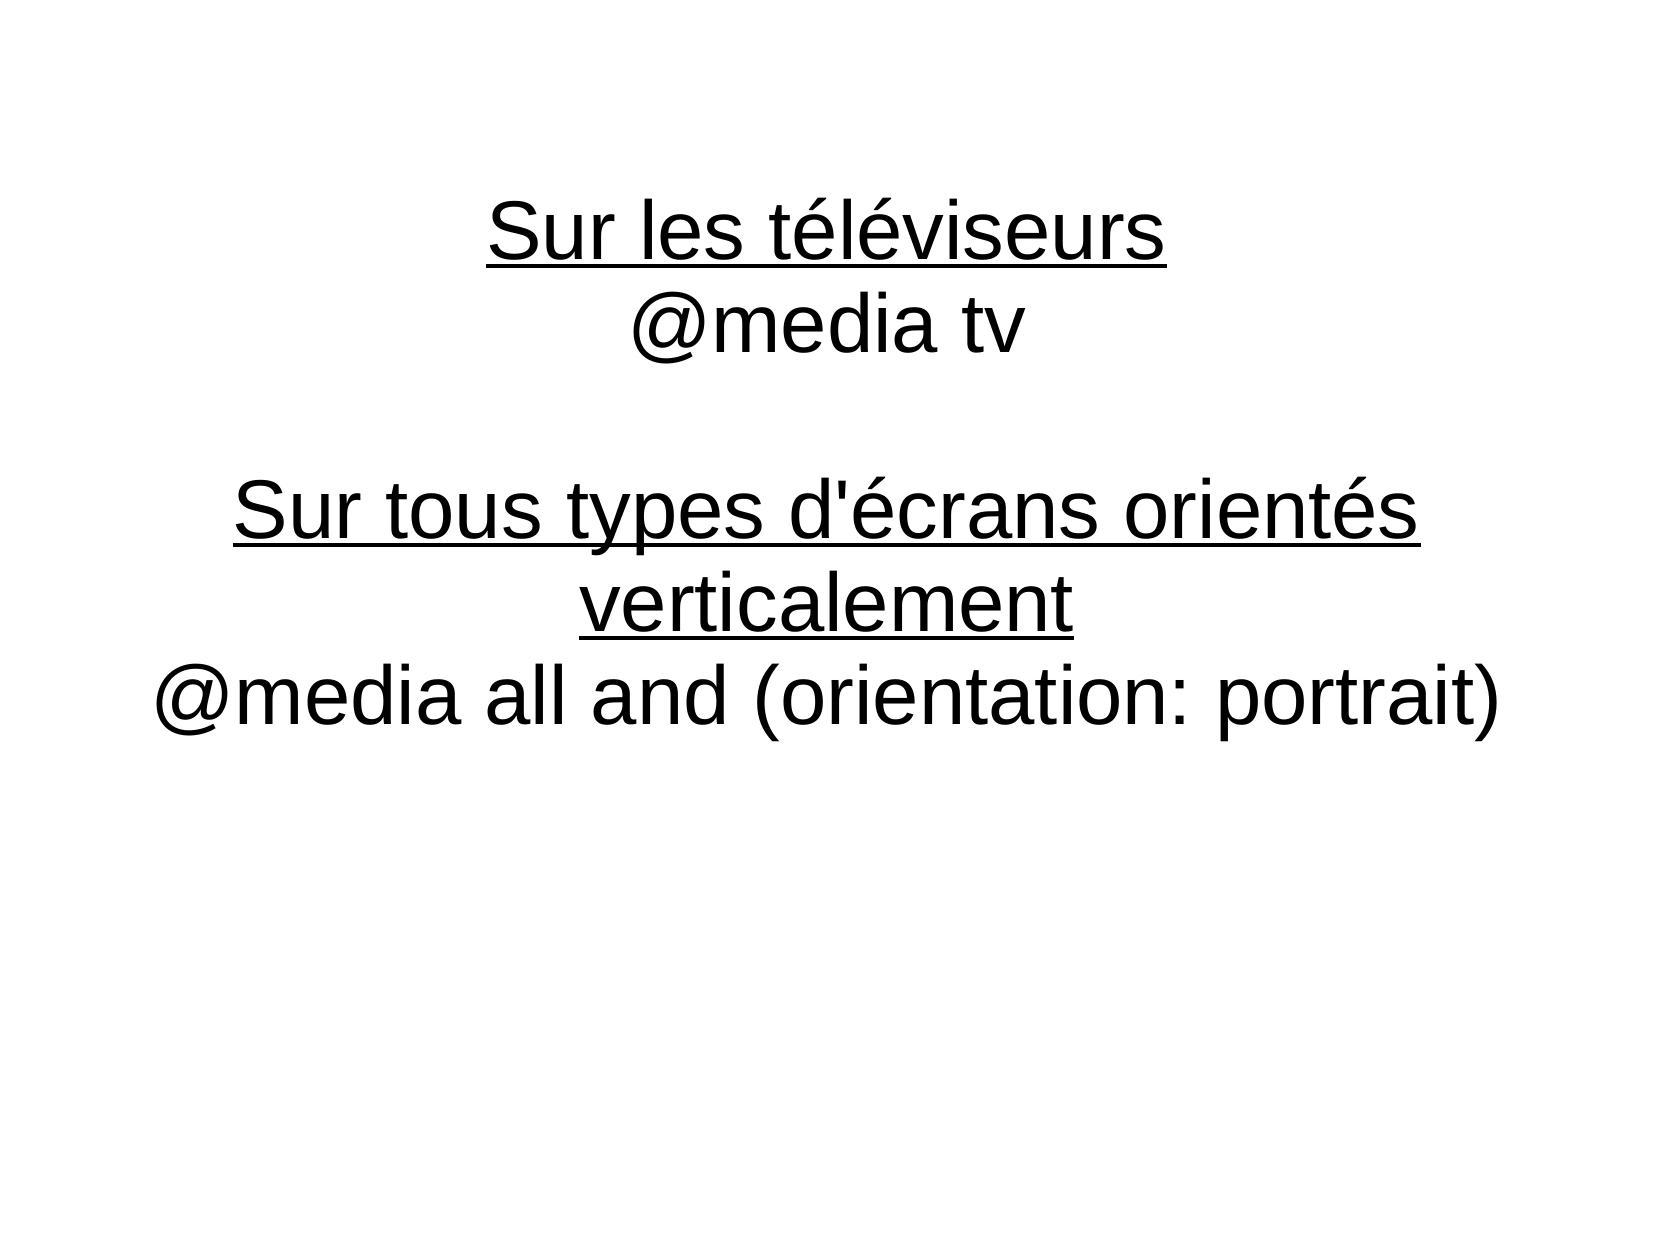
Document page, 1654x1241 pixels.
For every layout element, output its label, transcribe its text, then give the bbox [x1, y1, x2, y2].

title Sur les téléviseurs @media tv Sur tous types d'écrans orientés verticalement @media all and (orientation: portrait) [82, 183, 1571, 742]
